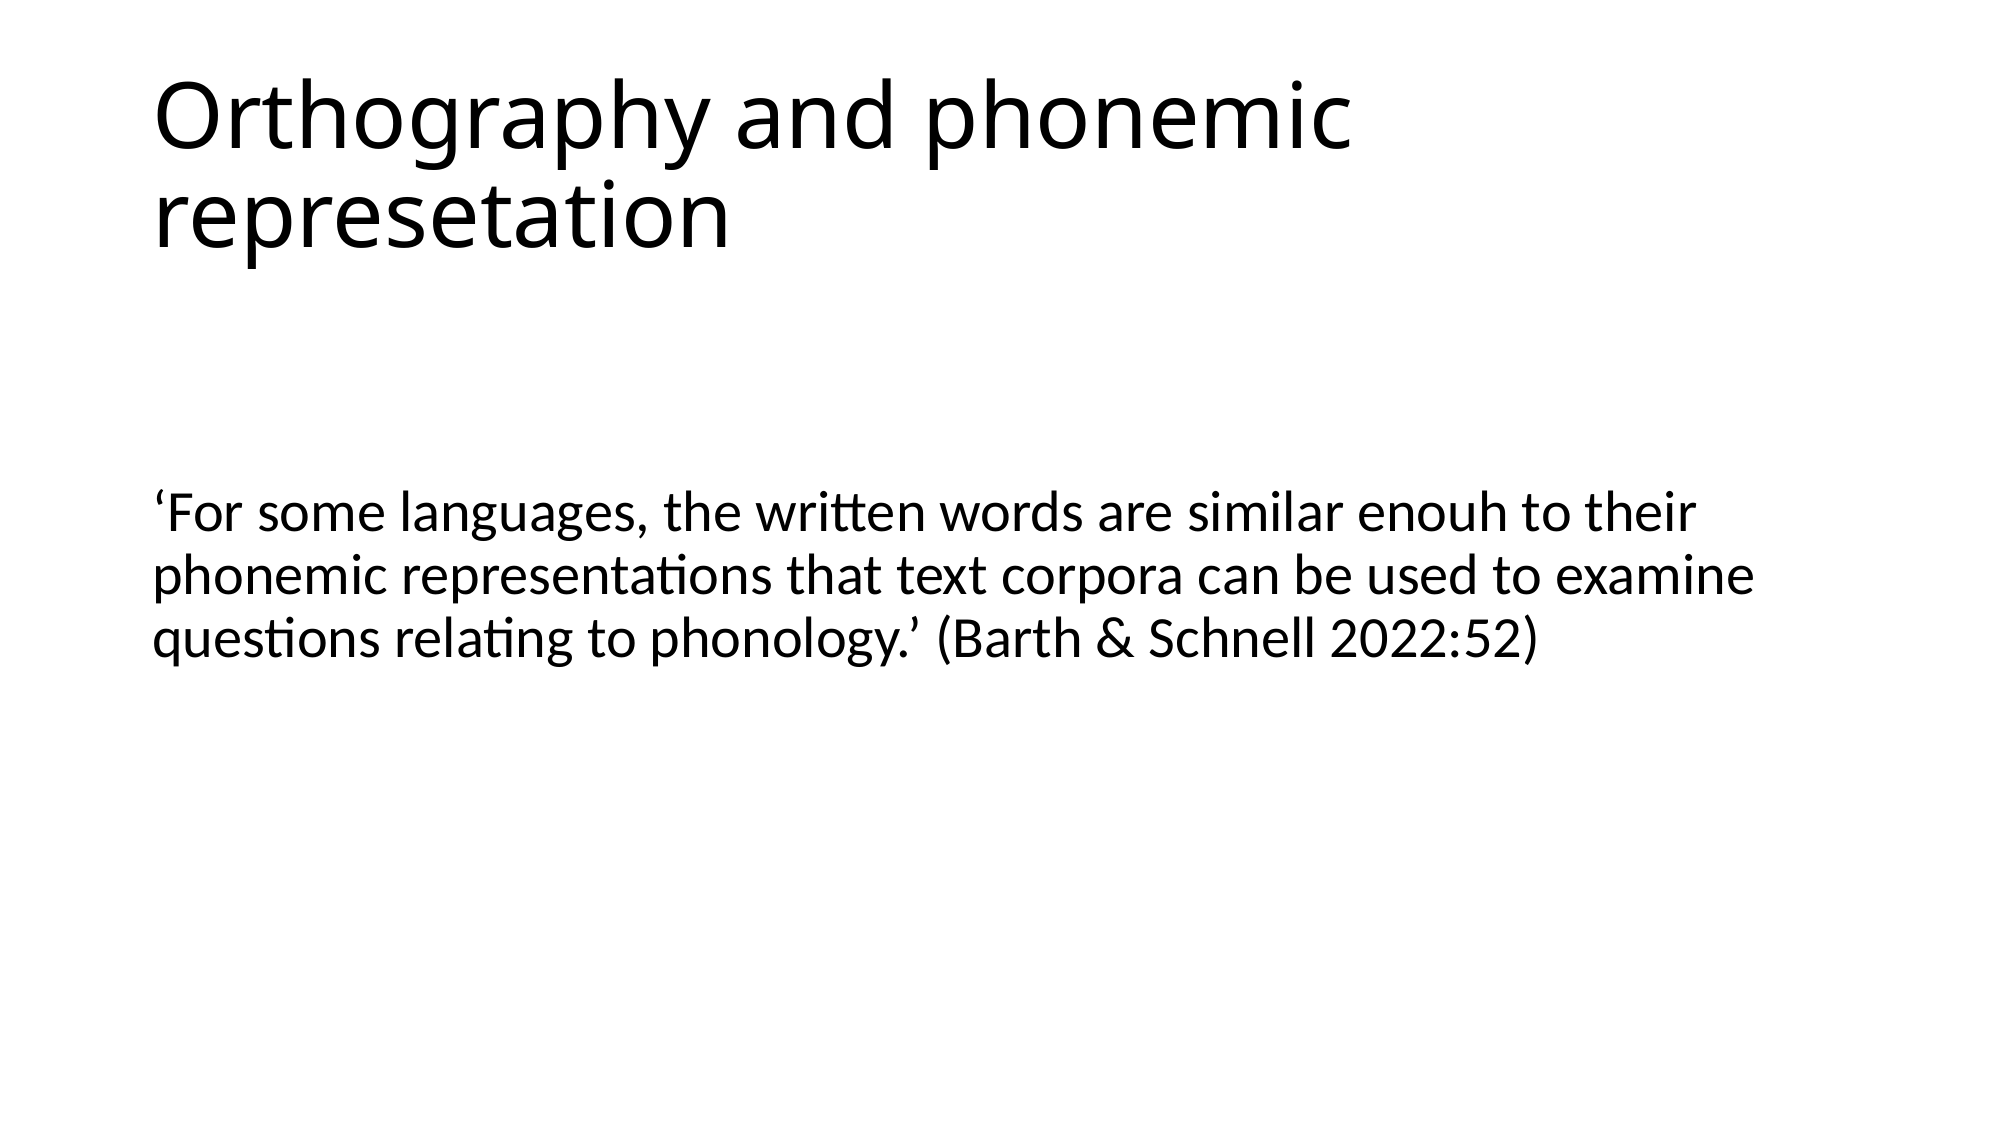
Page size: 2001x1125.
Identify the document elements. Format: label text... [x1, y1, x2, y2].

list ‘For some languages, the written words are similar enouh to their phonemic representations that text corpora can be used to examine questions relating to phonology.’ (Barth & Schnell 2022:52) [137, 299, 1863, 1014]
title Orthography and phonemic represetation [137, 59, 1863, 278]
